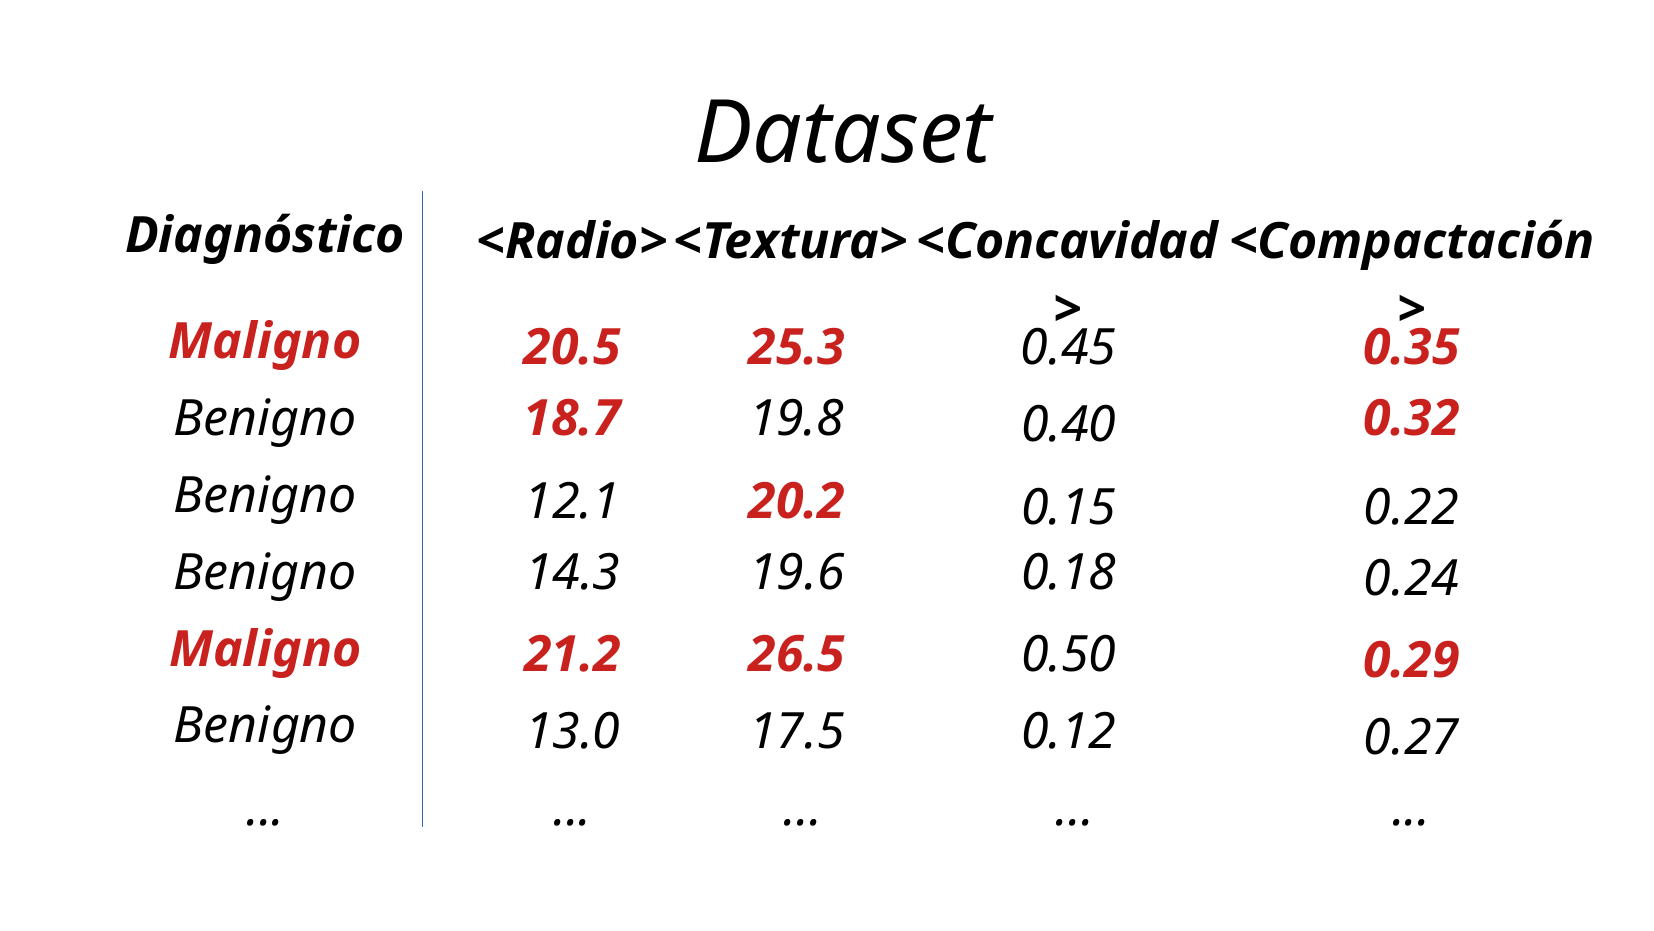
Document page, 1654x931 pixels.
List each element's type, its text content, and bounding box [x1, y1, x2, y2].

text_box 0.15 [911, 463, 1227, 528]
text_box Benigno [107, 681, 424, 747]
text_box 0.40 [910, 380, 1227, 446]
text_box ... [107, 764, 415, 830]
text_box 18.7 [414, 374, 639, 440]
text_box Benigno [107, 528, 414, 594]
text_box 0.29 [1253, 616, 1570, 682]
text_box ... [415, 764, 645, 830]
text_box 14.3 [414, 528, 639, 594]
text_box 21.2 [414, 611, 639, 676]
text_box ... [1253, 764, 1570, 830]
text_box 0.18 [911, 528, 1227, 594]
text_box 0.27 [1254, 693, 1570, 759]
text_box Maligno [107, 298, 423, 363]
text_box Benigno [107, 374, 414, 440]
text_box Diagnóstico [107, 191, 209, 257]
text_box 20.5 [414, 303, 639, 369]
text_box <Concavidad> [893, 197, 1210, 303]
text_box 0.32 [1253, 374, 1570, 440]
text_box 0.35 [1253, 303, 1569, 369]
text_box <Textura> [633, 197, 893, 263]
text_box 19.6 [639, 528, 911, 594]
text_box 20.2 [639, 457, 955, 523]
text_box 0.45 [910, 303, 1227, 369]
text_box Maligno [107, 605, 424, 670]
text_box 0.24 [1254, 534, 1570, 600]
text_box ... [917, 764, 1233, 830]
text_box 26.5 [639, 611, 911, 676]
text_box Dataset [209, 61, 1478, 259]
text_box <Radio> [414, 197, 633, 263]
text_box 13.0 [415, 687, 639, 753]
text_box 12.1 [414, 457, 639, 523]
text_box 17.5 [639, 687, 911, 753]
text_box 0.12 [911, 687, 1227, 753]
text_box 0.22 [1253, 463, 1570, 529]
text_box 0.50 [911, 611, 1227, 676]
text_box 25.3 [639, 303, 910, 369]
text_box ... [645, 764, 917, 830]
text_box Benigno [107, 451, 423, 517]
text_box <Compactación> [1210, 197, 1614, 313]
text_box 19.8 [639, 374, 955, 440]
